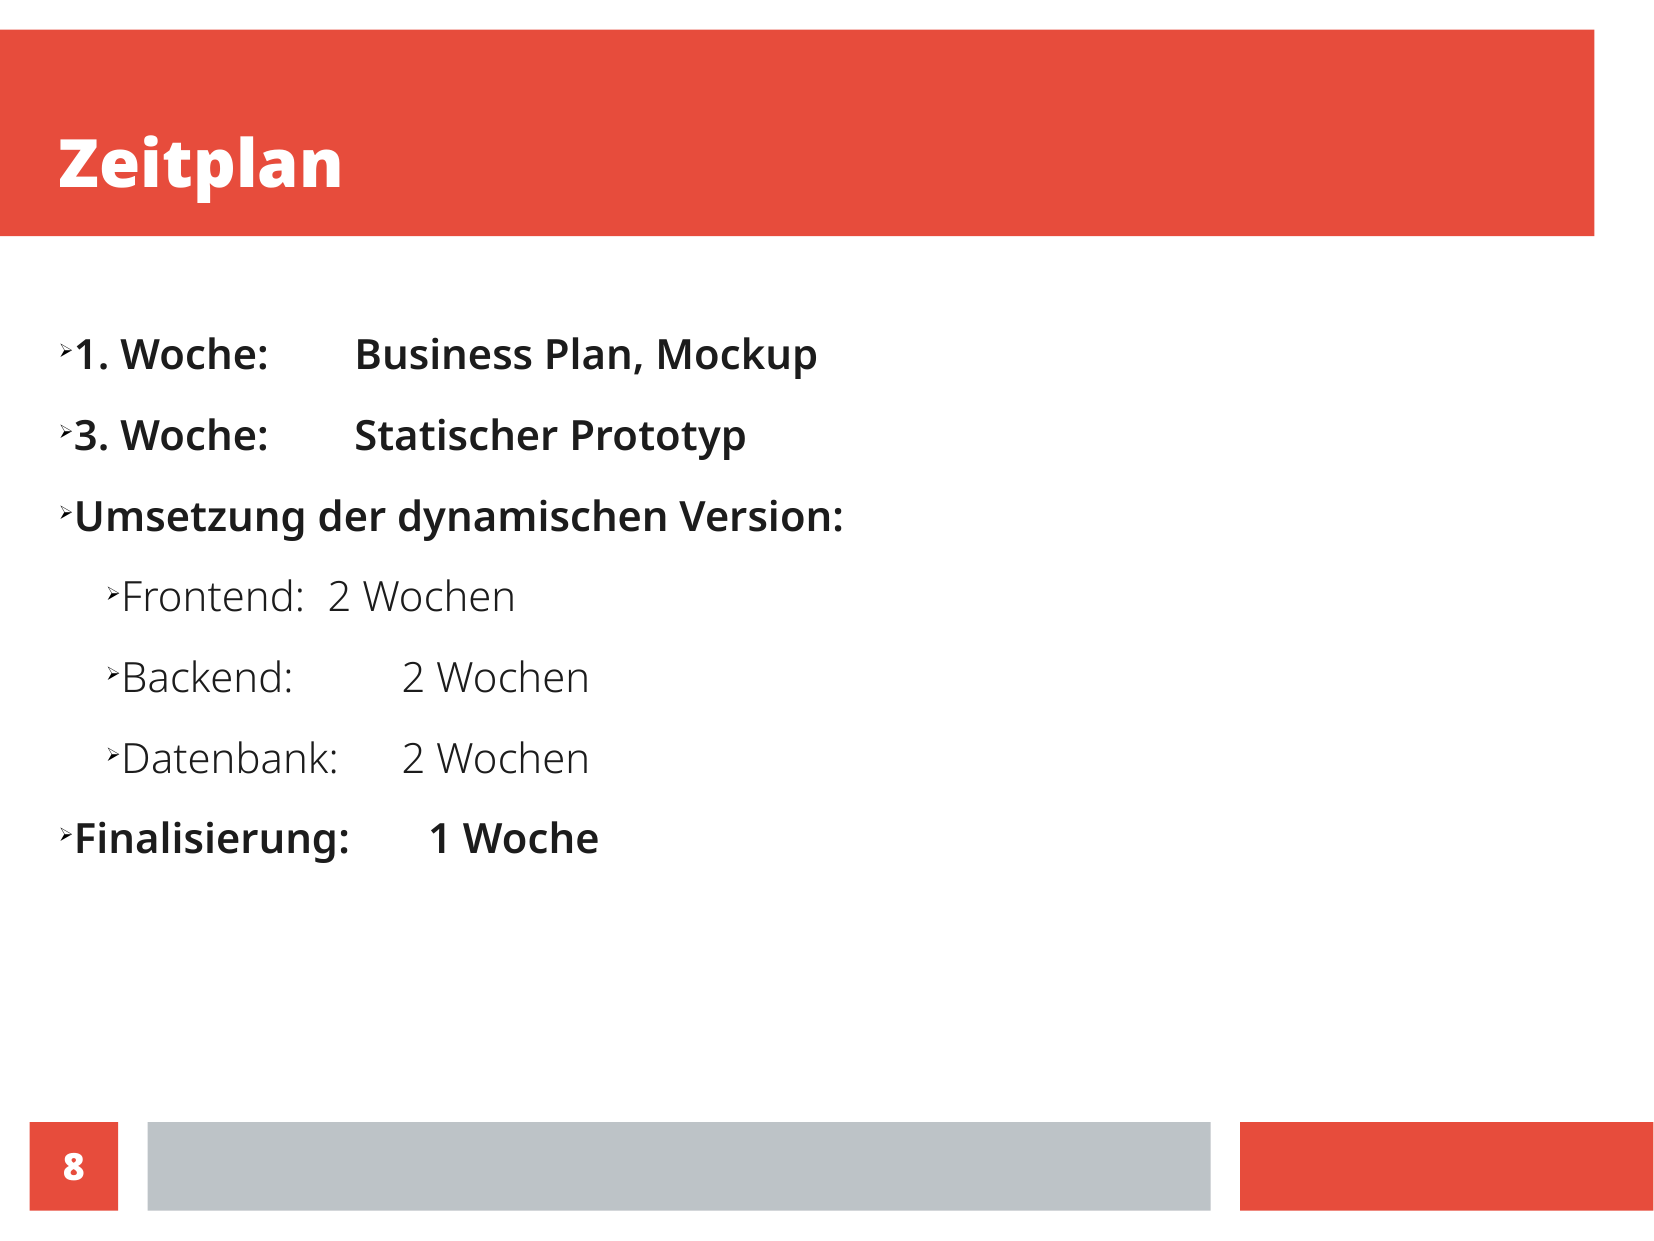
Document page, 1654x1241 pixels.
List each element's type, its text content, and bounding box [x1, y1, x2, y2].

list 1. Woche: Business Plan, Mockup 3. Woche: Statischer Prototyp Umsetzung der dynamischen Version: Frontend: 2 Wochen Backend: 2 Wochen Datenbank: 2 Wochen Finalisierung: 1 Woche [59, 324, 1565, 1093]
title Zeitplan [59, 59, 1595, 207]
